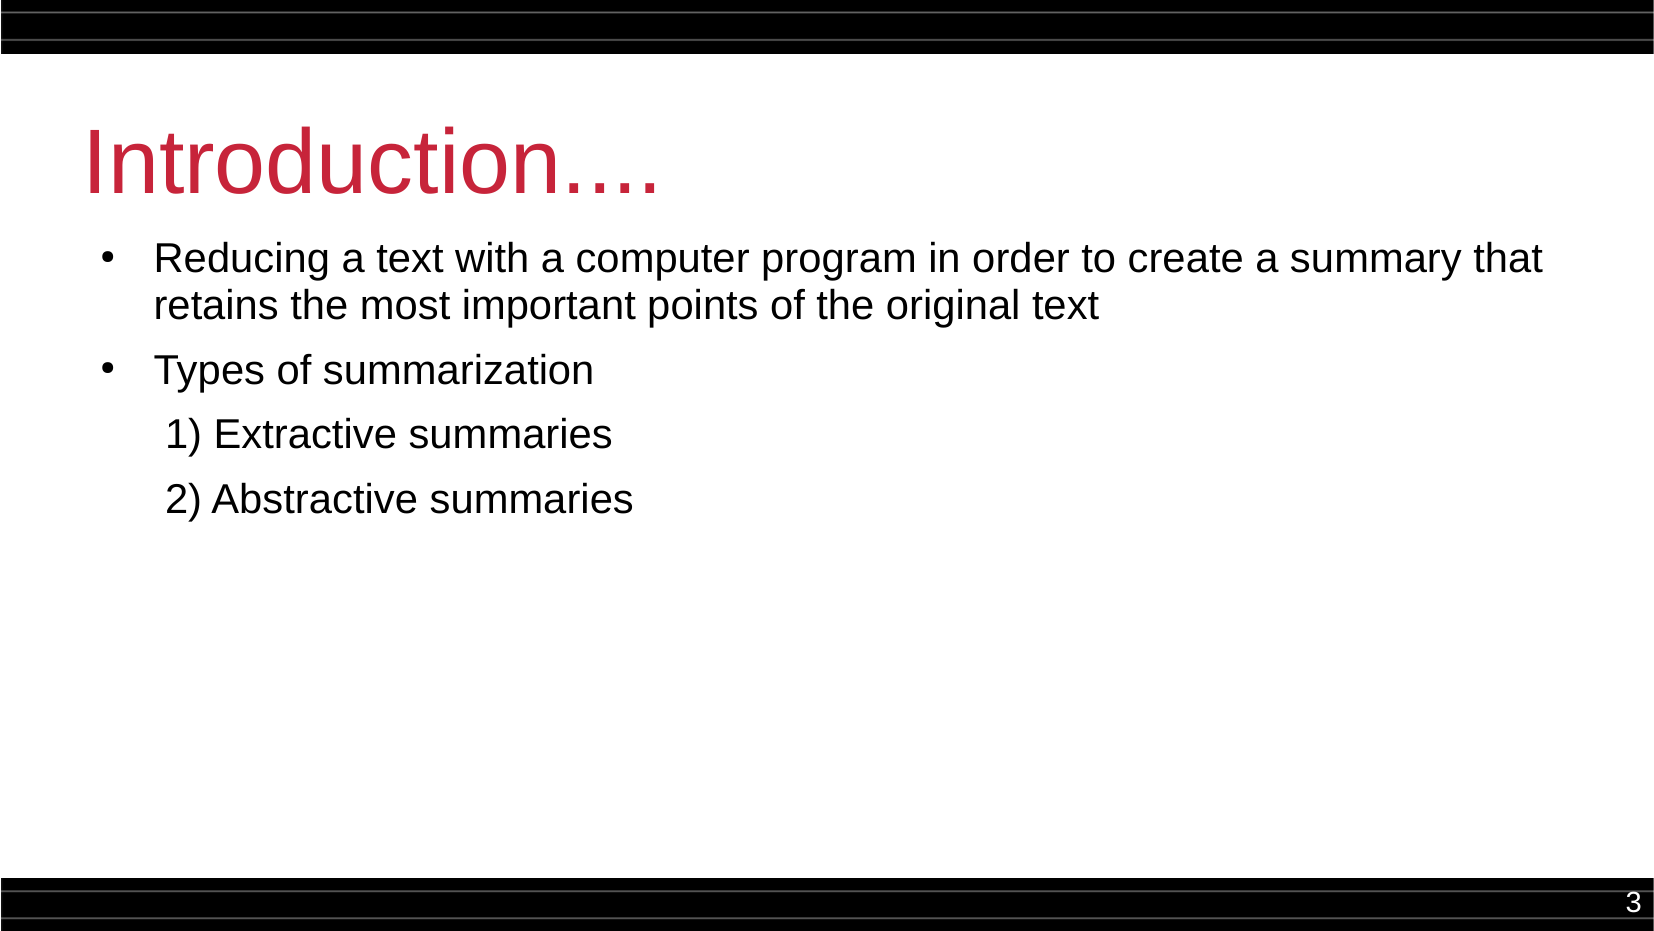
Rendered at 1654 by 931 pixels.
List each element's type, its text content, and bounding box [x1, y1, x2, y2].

title Introduction.... [82, 110, 1571, 213]
picture [1, 878, 1654, 931]
picture [1, 0, 1654, 54]
list Reducing a text with a computer program in order to create a summary that retains the most important points of the original text Types of summarization 1) Extractive summaries 2) Abstractive summaries [82, 235, 1571, 804]
